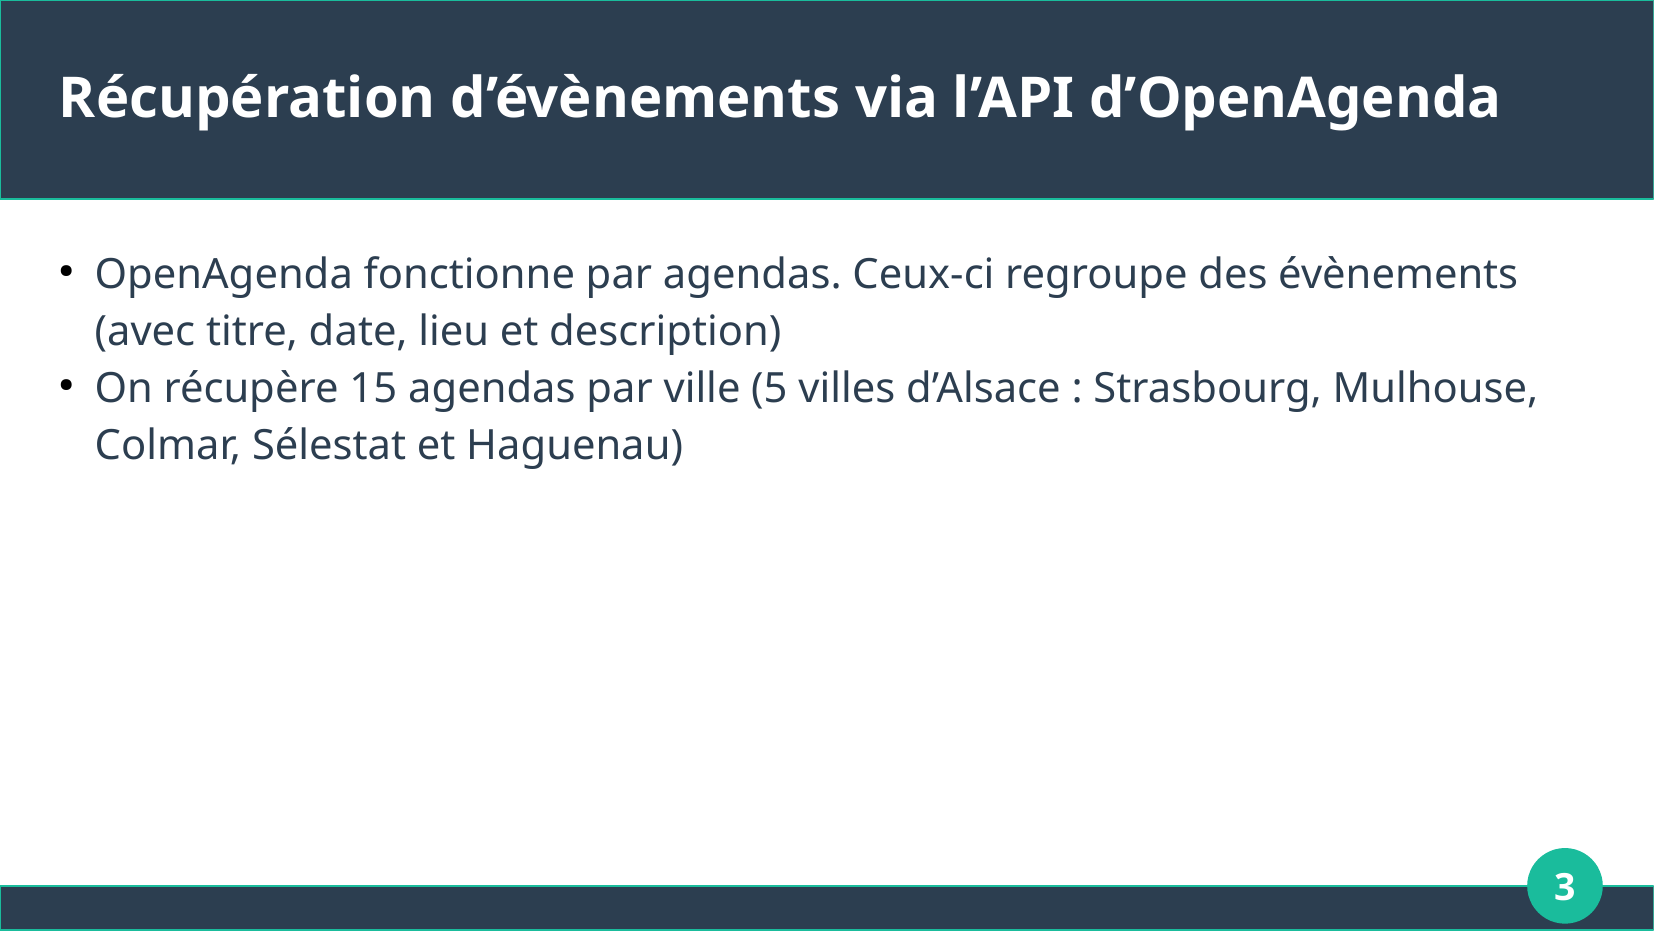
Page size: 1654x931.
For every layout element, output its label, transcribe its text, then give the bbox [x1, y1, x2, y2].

title Récupération d’évènements via l’API d’OpenAgenda [59, 37, 1595, 155]
subtitle OpenAgenda fonctionne par agendas. Ceux-ci regroupe des évènements (avec titre, date, lieu et description) On récupère 15 agendas par ville (5 villes d’Alsace : Strasbourg, Mulhouse, Colmar, Sélestat et Haguenau) [59, 243, 1595, 864]
